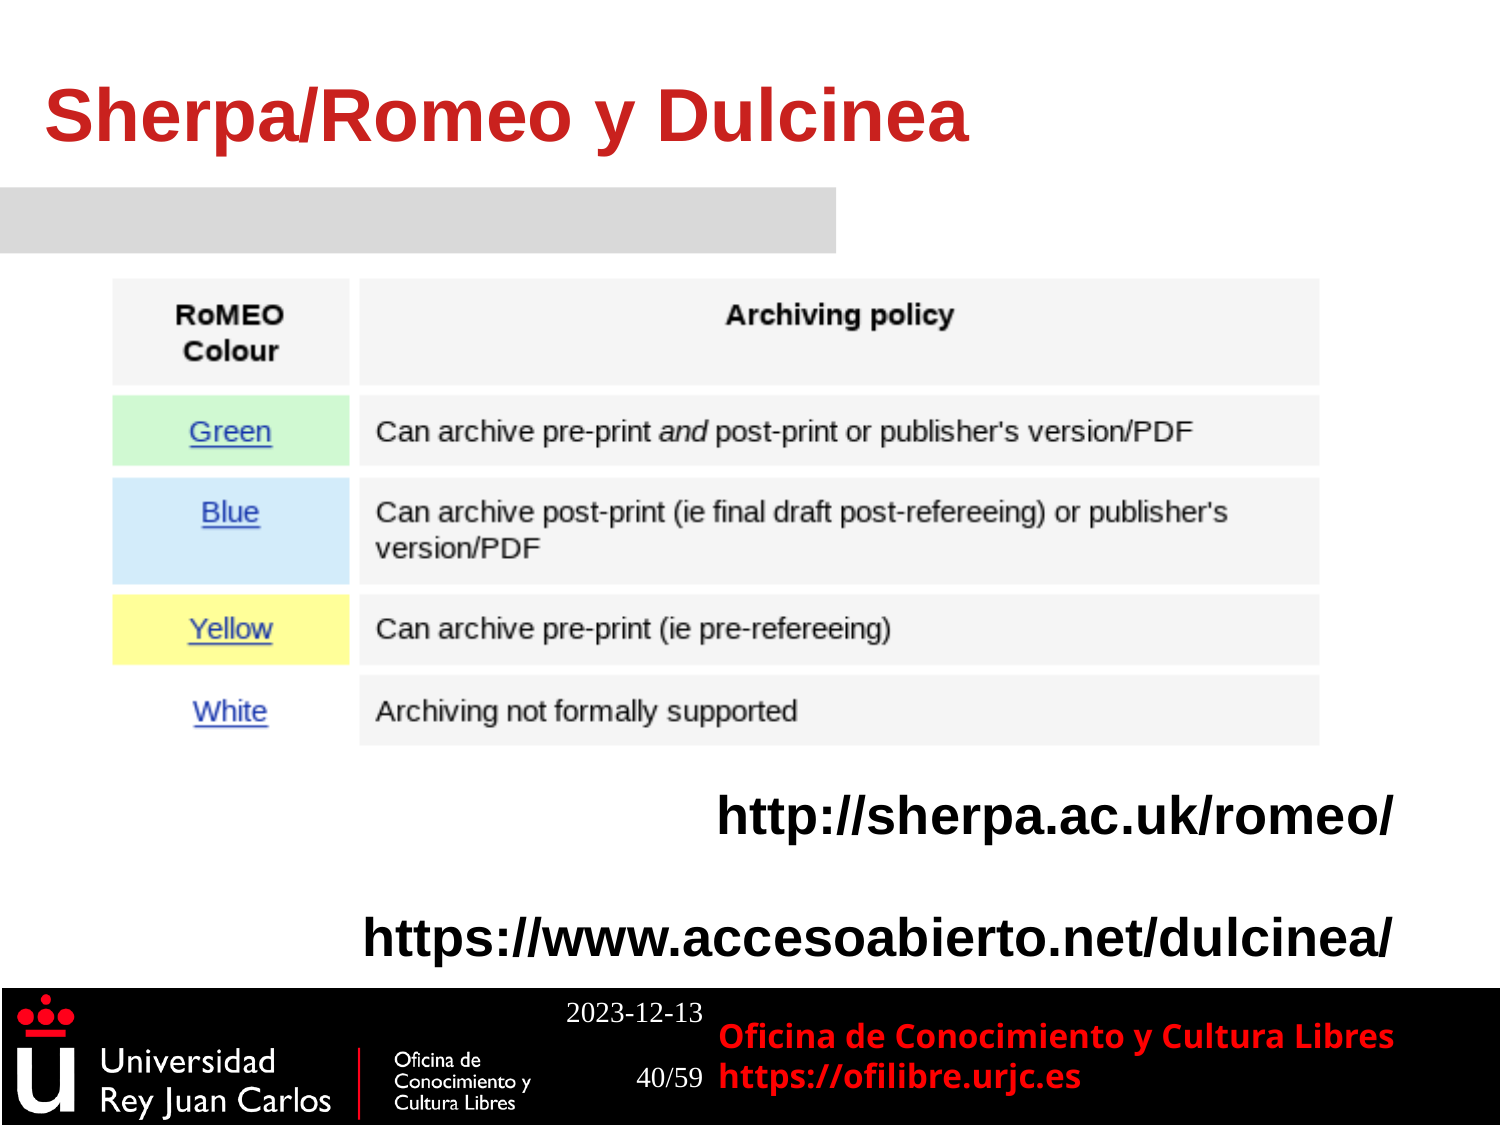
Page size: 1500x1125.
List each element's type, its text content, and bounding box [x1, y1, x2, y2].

picture [17, 994, 531, 1120]
picture [105, 269, 1334, 762]
text_box http://sherpa.ac.uk/romeo/ https://www.accesoabierto.net/dulcinea/ [105, 778, 1411, 976]
text_box Sherpa/Romeo y Dulcinea [30, 66, 1036, 249]
title [75, 7, 1425, 196]
